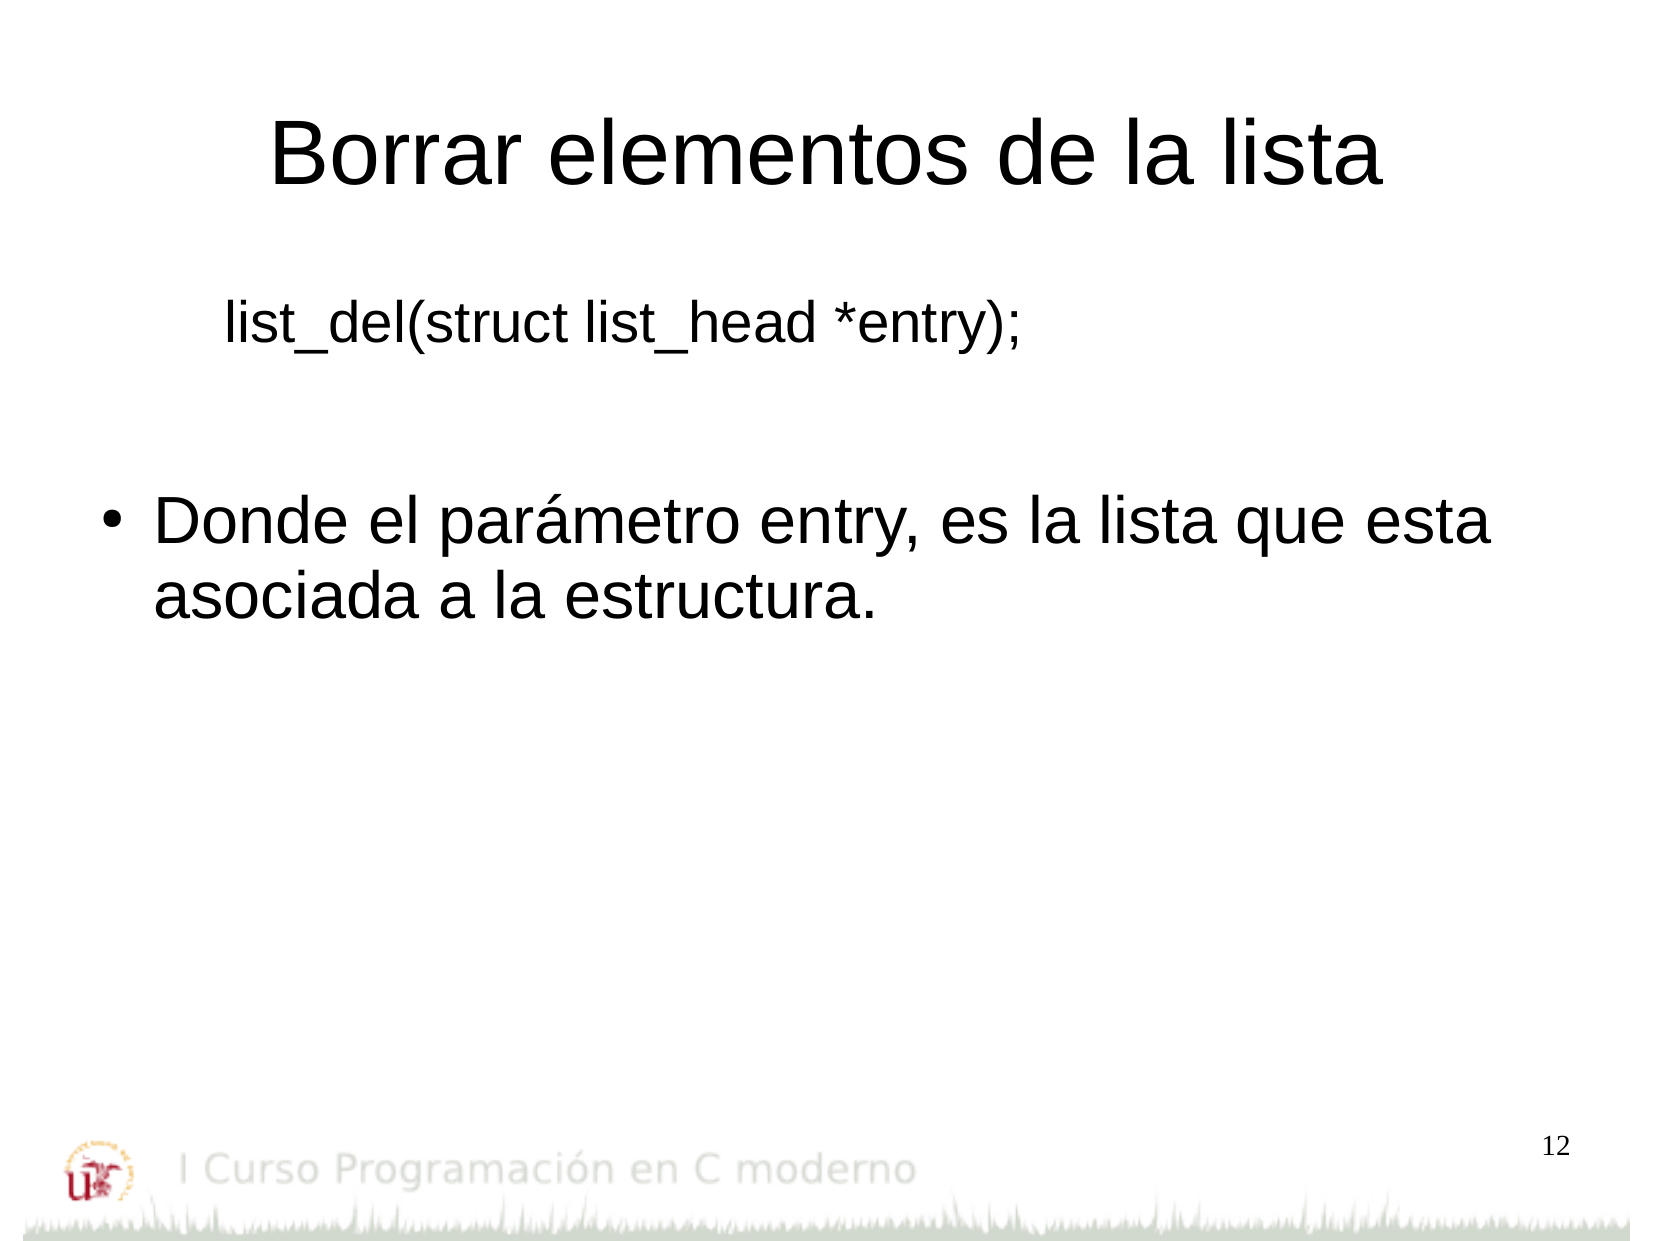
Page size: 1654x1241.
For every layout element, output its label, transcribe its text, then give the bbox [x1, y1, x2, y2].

picture [23, 1136, 1630, 1241]
title Borrar elementos de la lista [82, 49, 1571, 257]
list list_del(struct list_head *entry); Donde el parámetro entry, es la lista que esta asociada a la estructura. [82, 290, 1538, 1010]
